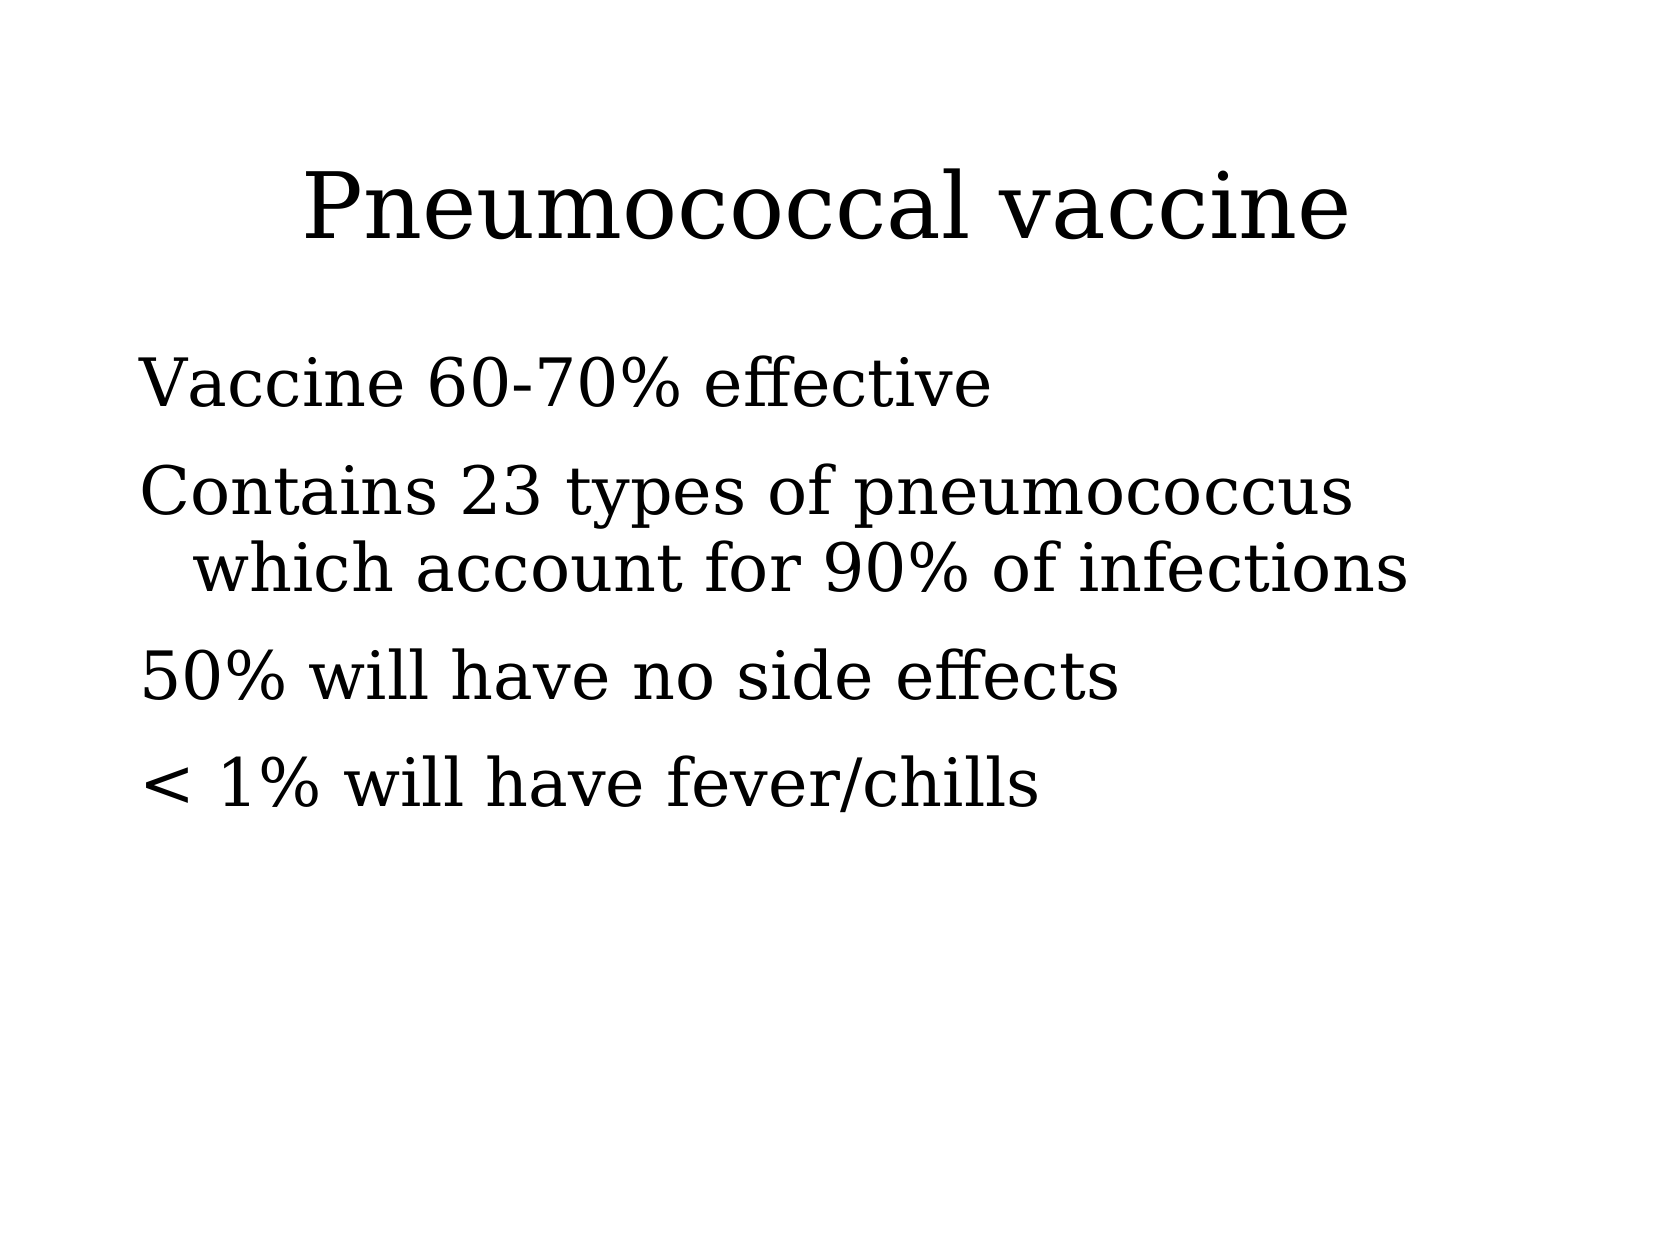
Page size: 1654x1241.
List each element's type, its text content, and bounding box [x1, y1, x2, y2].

list Vaccine 60-70% effective Contains 23 types of pneumococcus which account for 90% of infections 50% will have no side effects < 1% will have fever/chills [121, 344, 1534, 1127]
title Pneumococcal vaccine [121, 102, 1534, 311]
